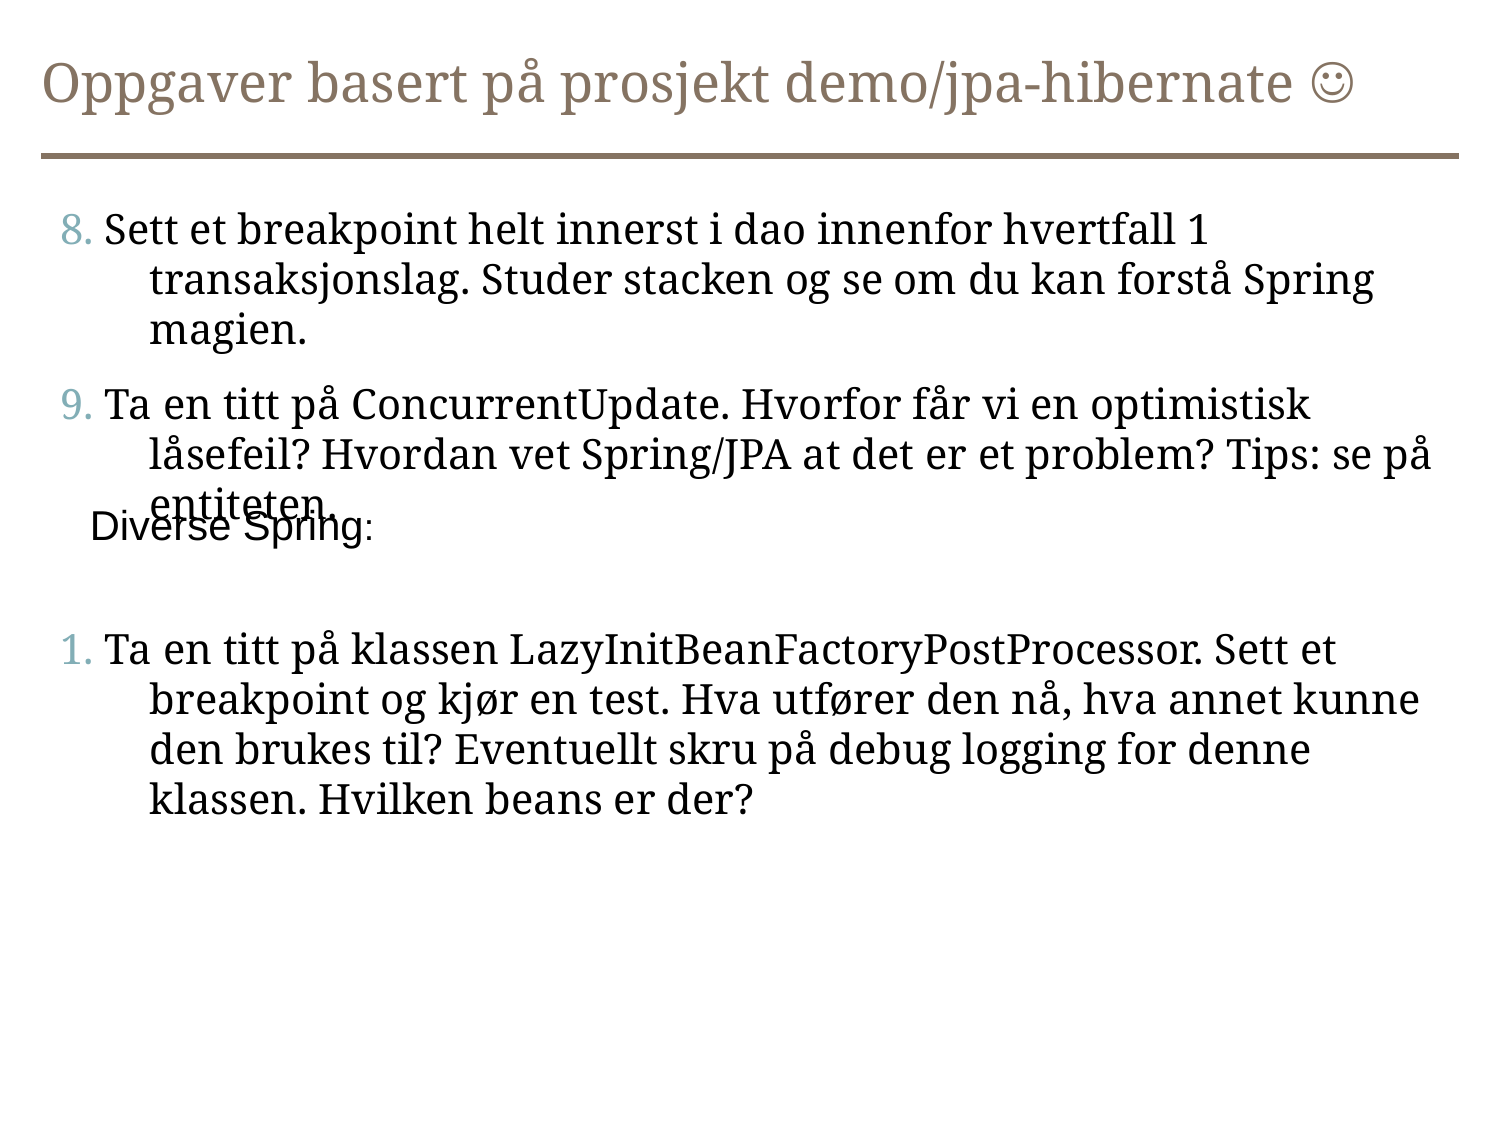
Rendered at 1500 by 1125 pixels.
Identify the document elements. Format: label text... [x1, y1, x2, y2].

list Ta en titt på klassen LazyInitBeanFactoryPostProcessor. Sett et breakpoint og kjør en test. Hva utfører den nå, hva annet kunne den brukes til? Eventuellt skru på debug logging for denne klassen. Hvilken beans er der? [45, 615, 1459, 886]
text_box Diverse Spring: [75, 495, 389, 557]
list Sett et breakpoint helt innerst i dao innenfor hvertfall 1 transaksjonslag. Studer stacken og se om du kan forstå Spring magien. Ta en titt på ConcurrentUpdate. Hvorfor får vi en optimistisk låsefeil? Hvordan vet Spring/JPA at det er et problem? Tips: se på entiteten. [45, 195, 1459, 465]
title Oppgaver basert på prosjekt demo/jpa-hibernate  [40, 27, 1459, 146]
